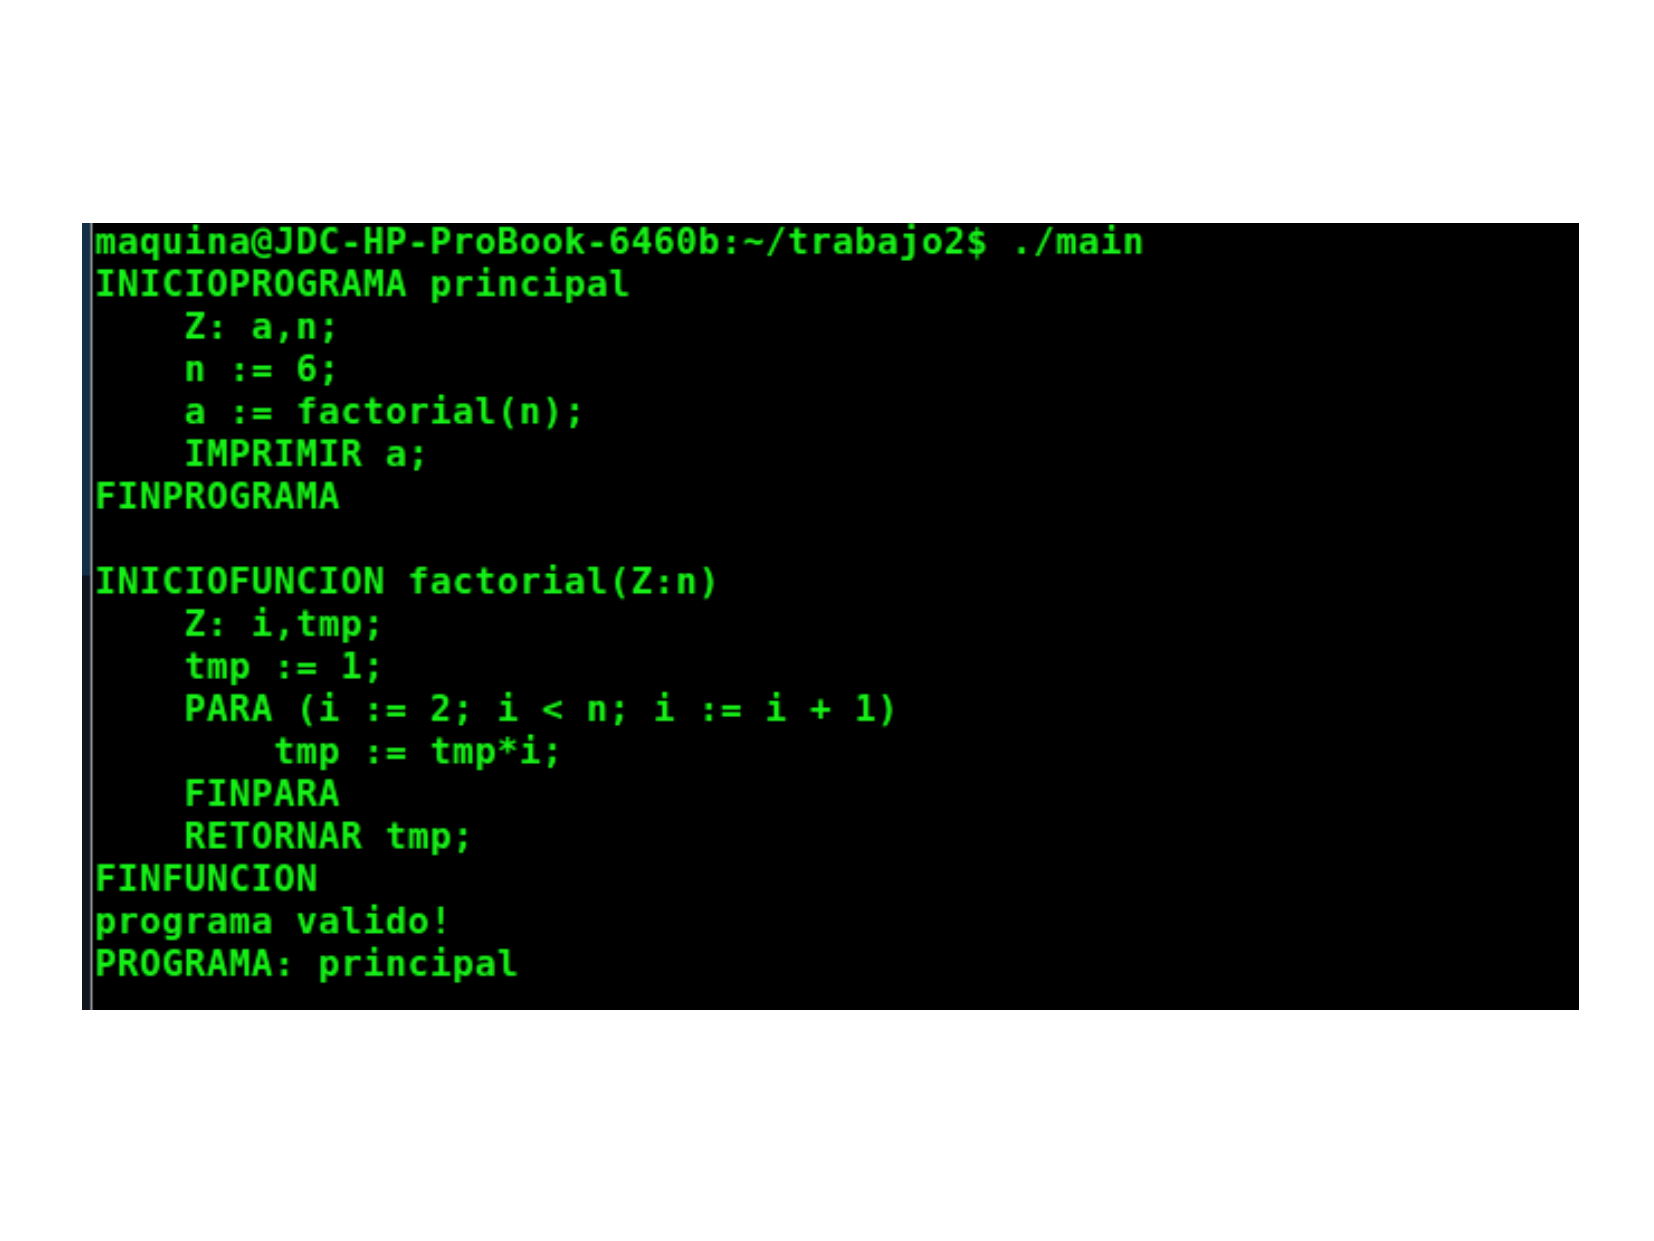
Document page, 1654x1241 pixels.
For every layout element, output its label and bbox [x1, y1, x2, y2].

picture [82, 223, 1579, 1010]
